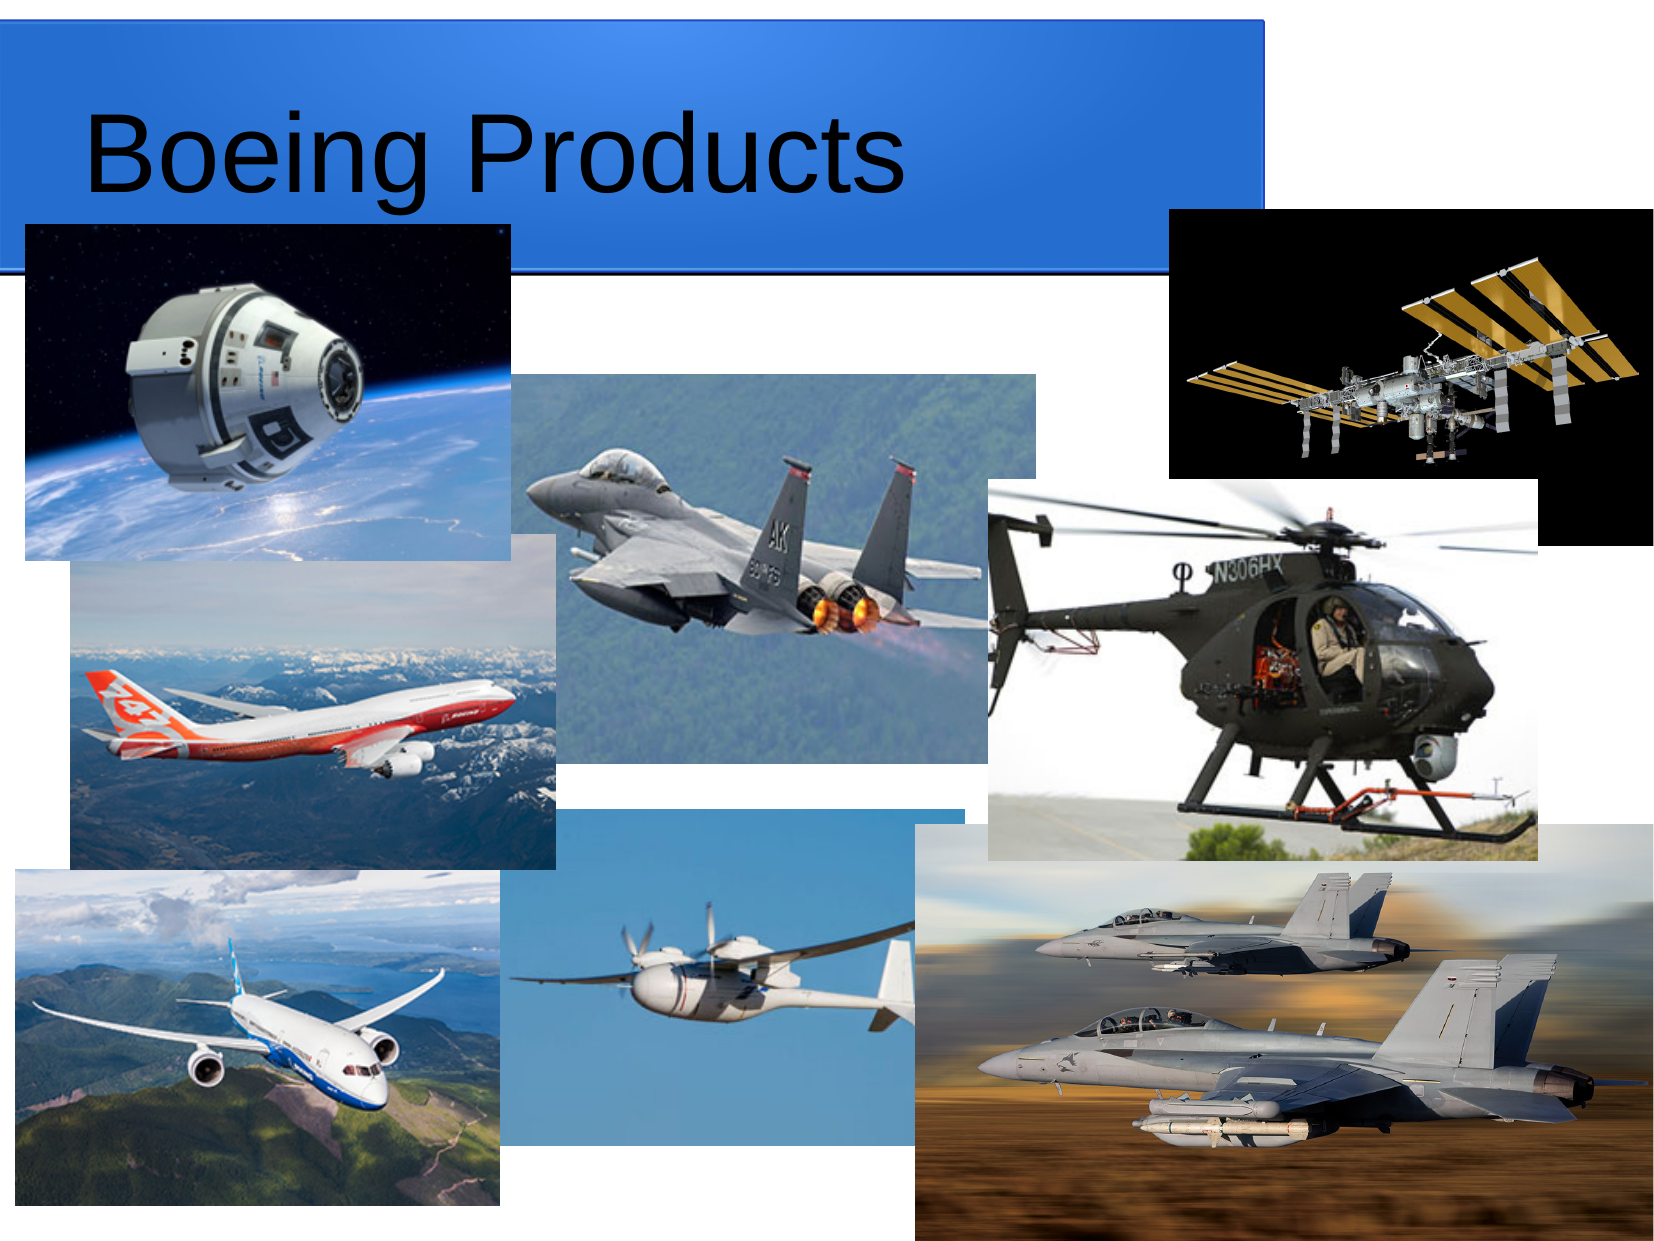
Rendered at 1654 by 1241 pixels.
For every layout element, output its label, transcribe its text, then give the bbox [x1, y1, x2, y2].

title Boeing Products [82, 49, 1571, 257]
picture [15, 209, 1654, 1241]
